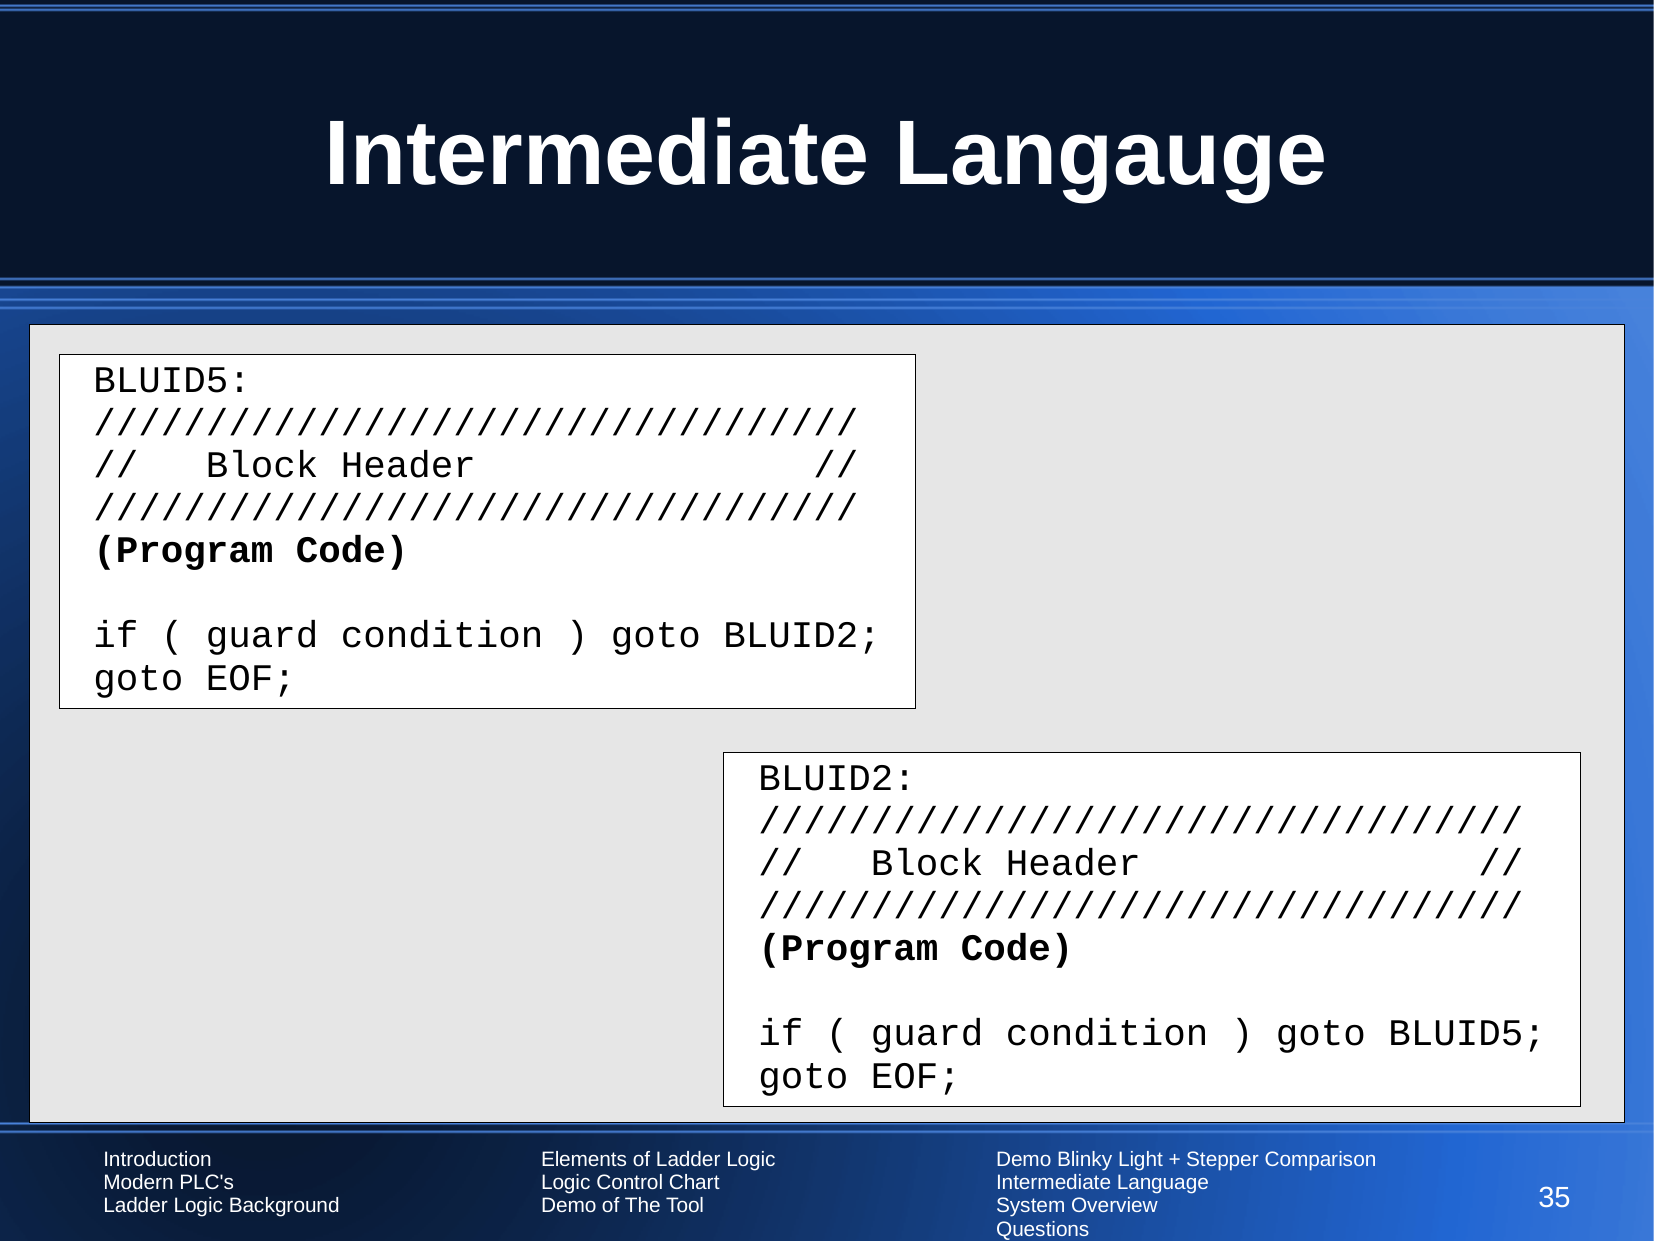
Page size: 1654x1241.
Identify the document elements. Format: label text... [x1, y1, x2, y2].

text_box BLUID5: ////////////////////////////////// // Block Header // ////////////////////////////////// (Program Code) if ( guard condition ) goto BLUID2; goto EOF; [59, 354, 916, 709]
text_box [29, 324, 1625, 1123]
title Intermediate Langauge [82, 49, 1571, 257]
text_box BLUID2: ////////////////////////////////// // Block Header // ////////////////////////////////// (Program Code) if ( guard condition ) goto BLUID5; goto EOF; [723, 752, 1581, 1107]
picture [0, 0, 1654, 1241]
